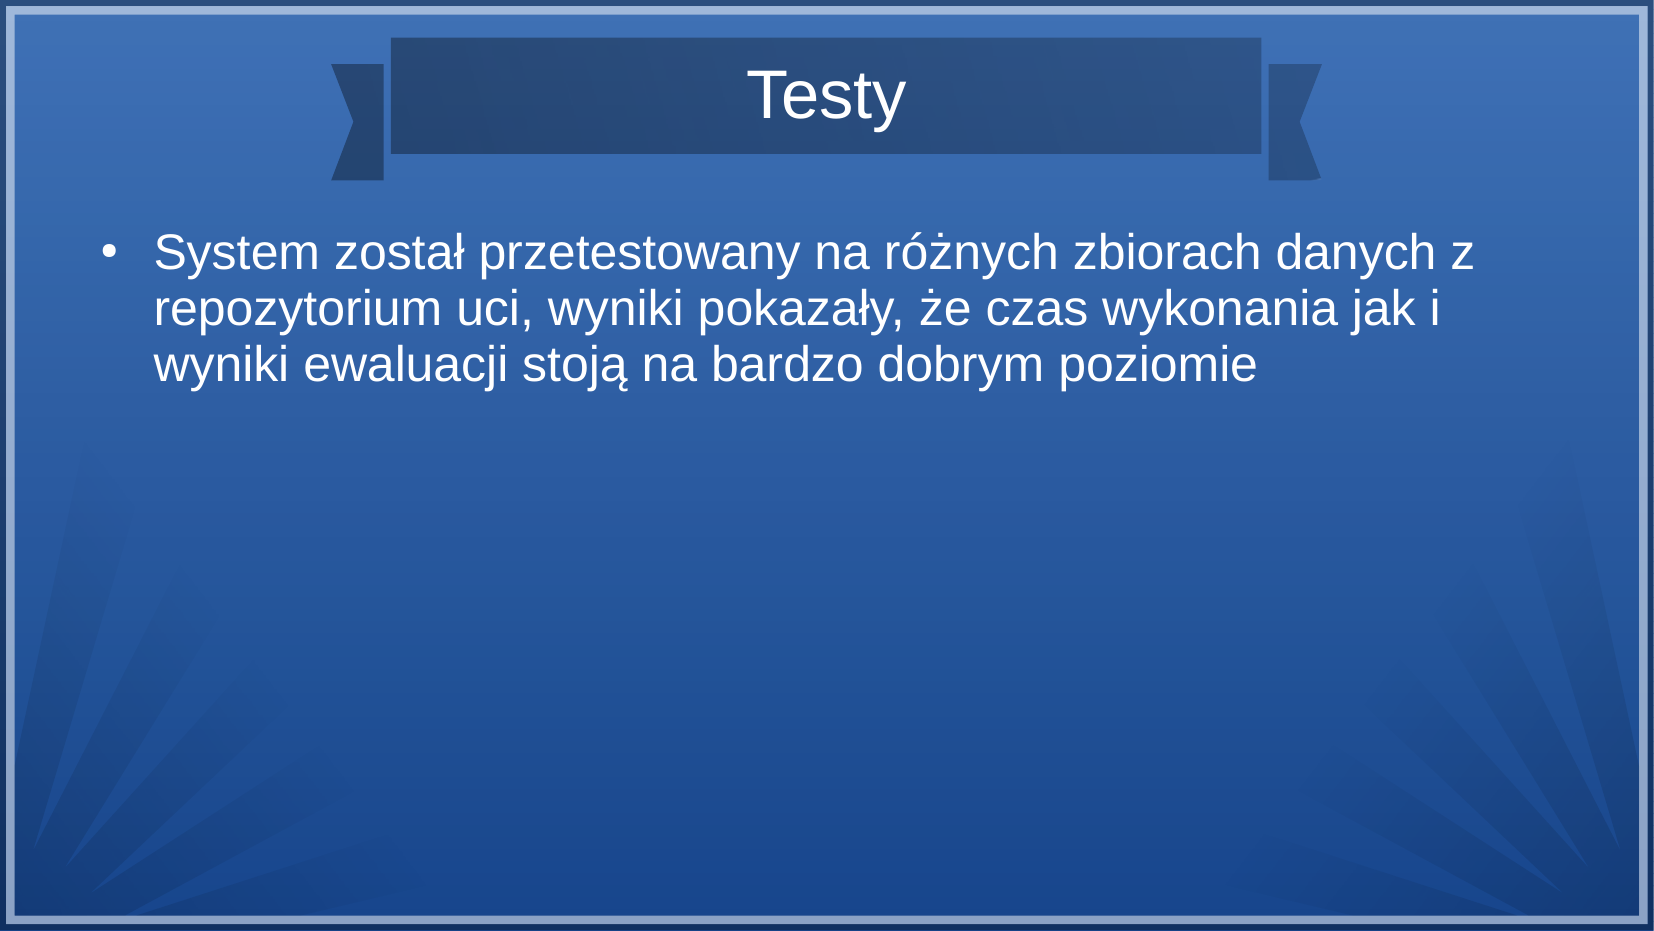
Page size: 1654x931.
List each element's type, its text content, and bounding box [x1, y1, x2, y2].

list System został przetestowany na różnych zbiorach danych z repozytorium uci, wyniki pokazały, że czas wykonania jak i wyniki ewaluacji stoją na bardzo dobrym poziomie [82, 224, 1571, 848]
title Testy [389, 35, 1264, 154]
